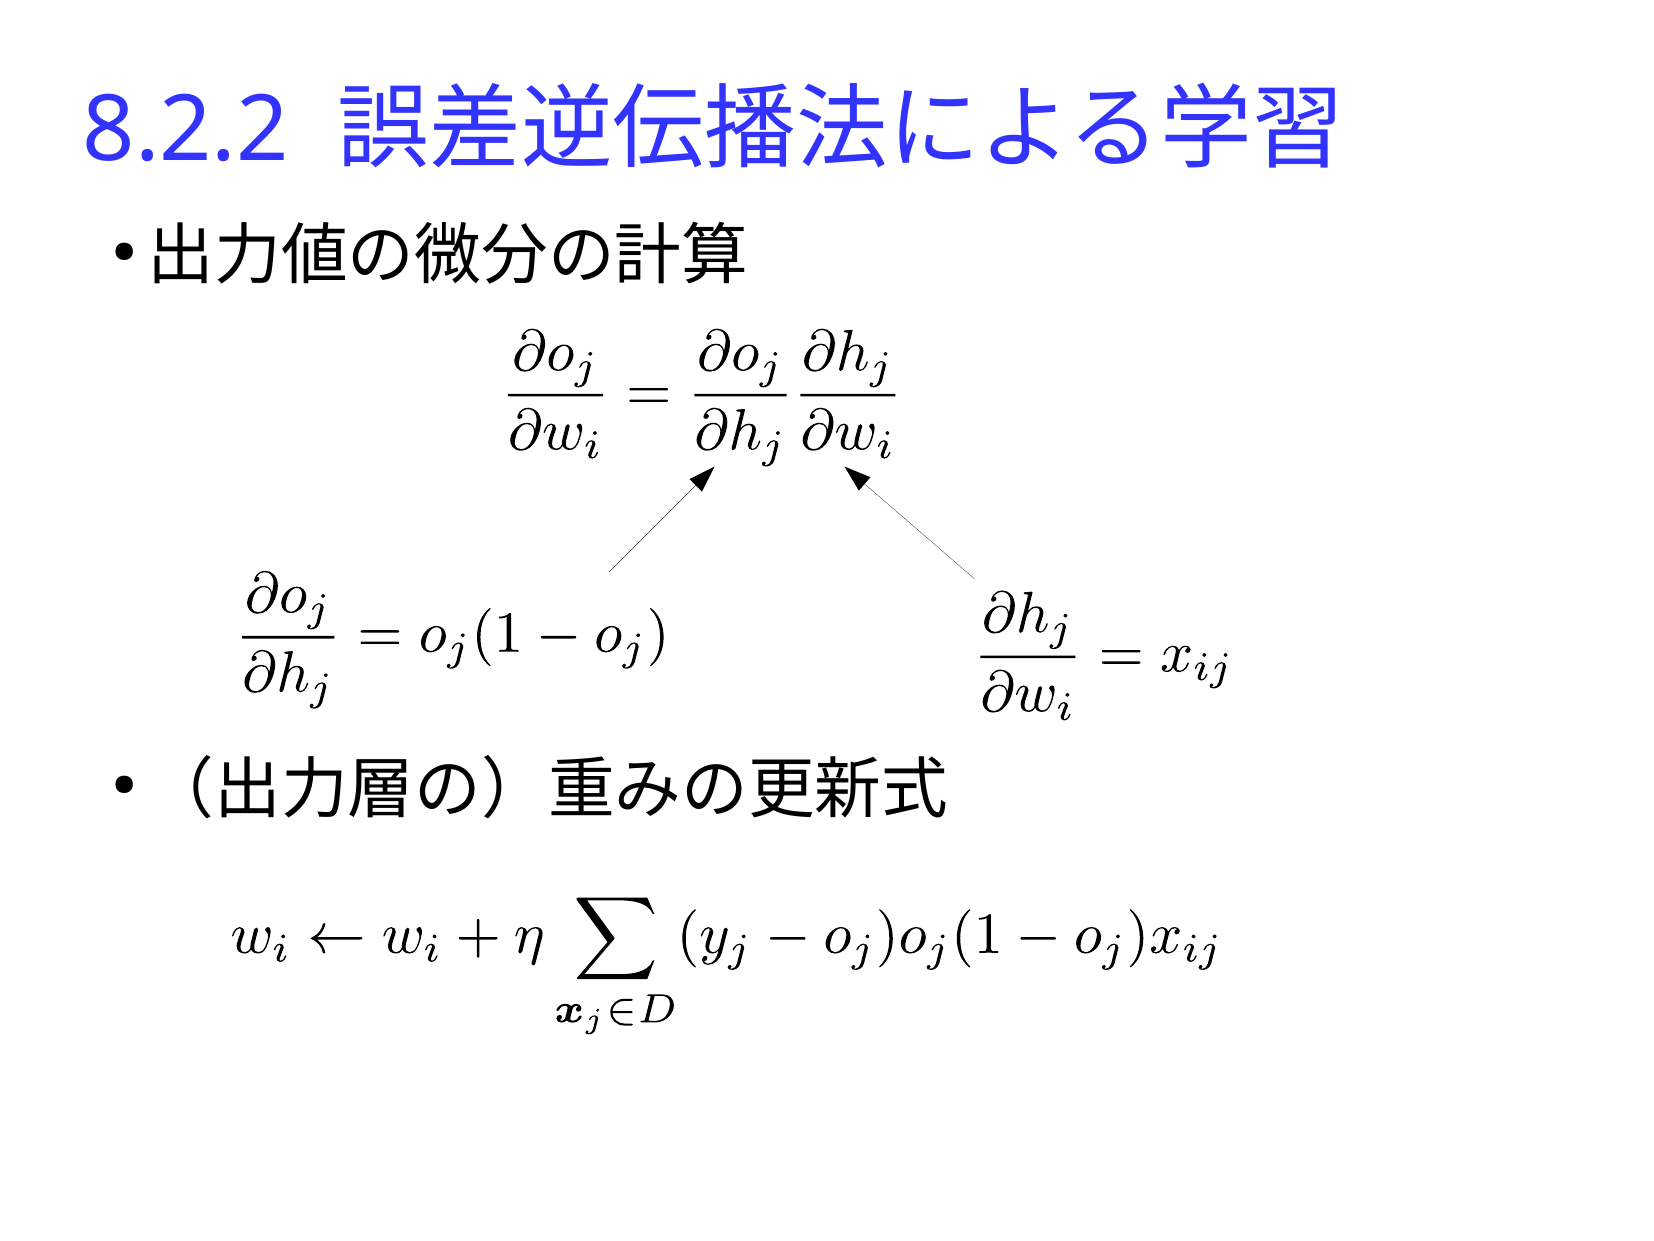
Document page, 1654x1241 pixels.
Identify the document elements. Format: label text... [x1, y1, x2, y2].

list 出力値の微分の計算 （出力層の）重みの更新式 [112, 207, 1560, 1146]
text_box [230, 891, 1221, 1035]
title 8.2.2 誤差逆伝播法による学習 [82, 41, 1571, 210]
text_box [242, 570, 670, 709]
text_box [980, 590, 1232, 721]
text_box [507, 328, 896, 467]
